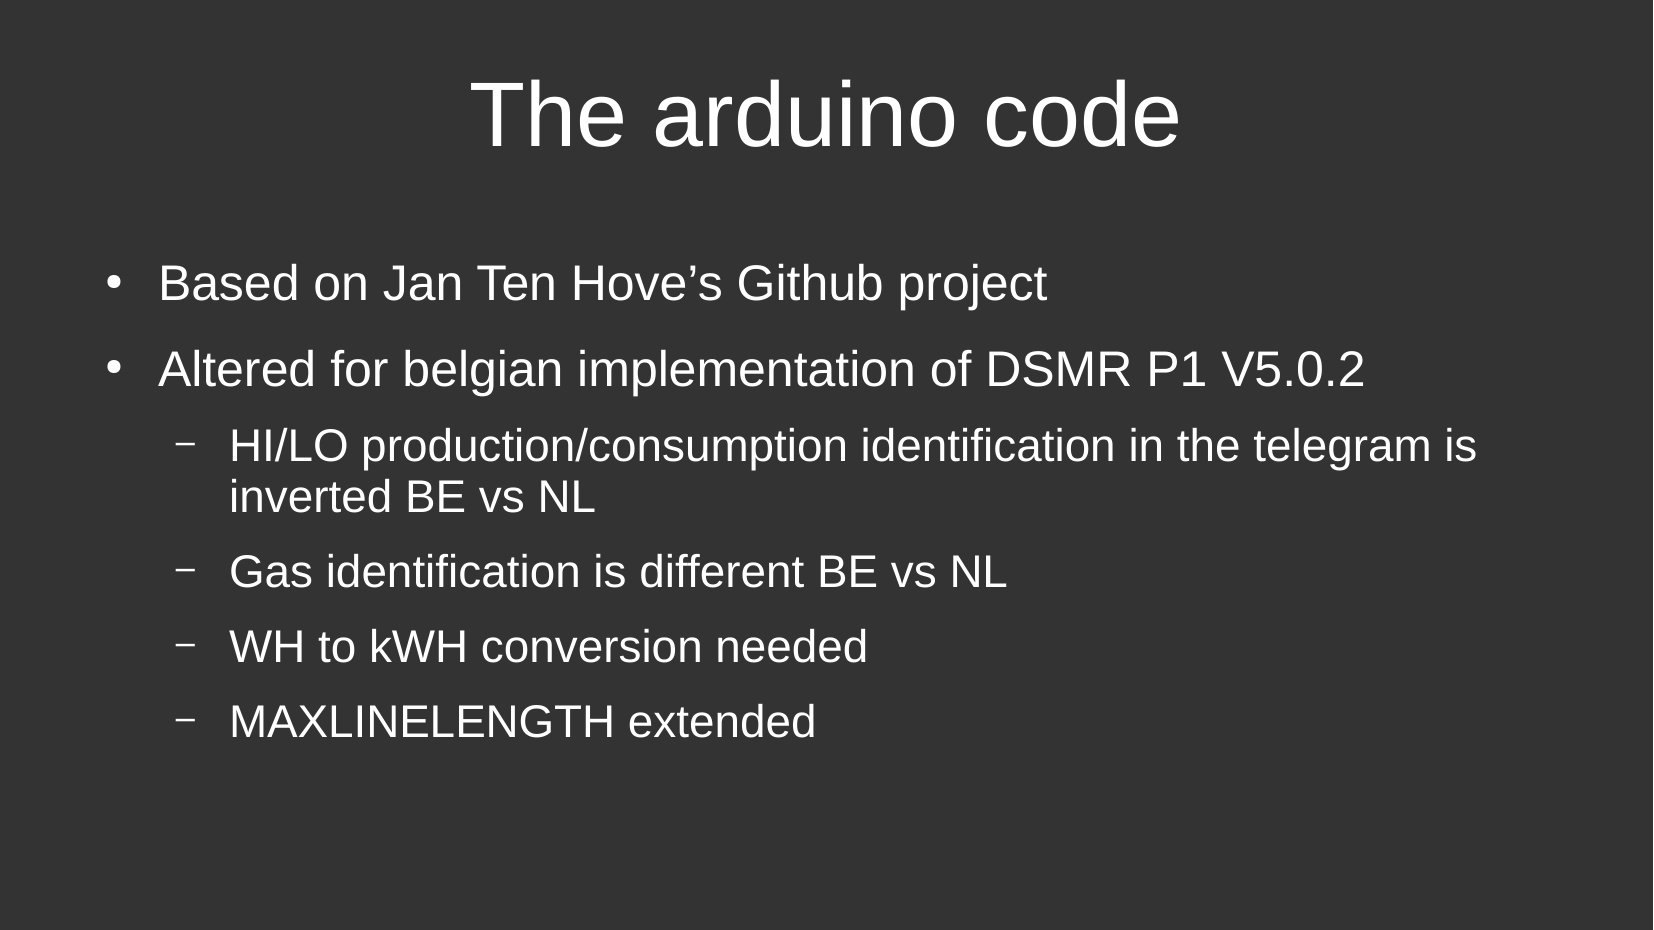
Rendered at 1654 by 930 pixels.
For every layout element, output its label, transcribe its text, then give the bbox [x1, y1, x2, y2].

list Based on Jan Ten Hove’s Github project Altered for belgian implementation of DSMR P1 V5.0.2 HI/LO production/consumption identification in the telegram is inverted BE vs NL Gas identification is different BE vs NL WH to kWH conversion needed MAXLINELENGTH extended [87, 255, 1576, 796]
title The arduino code [82, 37, 1571, 193]
